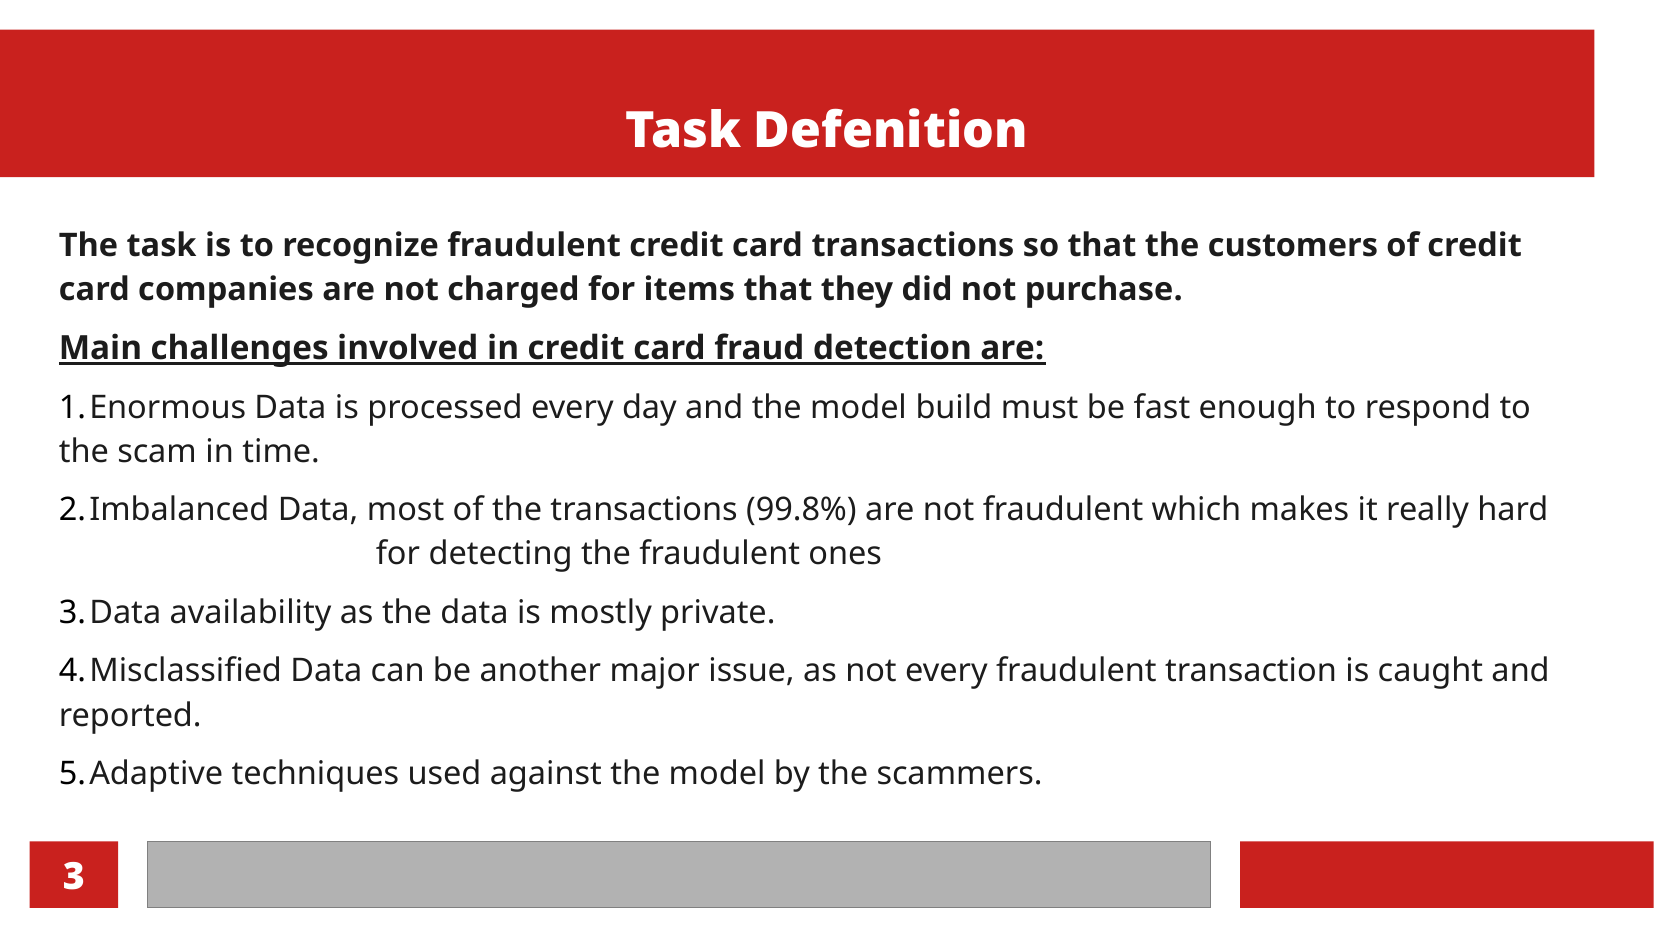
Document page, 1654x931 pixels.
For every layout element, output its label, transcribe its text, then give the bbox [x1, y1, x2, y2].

title Task Defenition [59, 44, 1595, 163]
list The task is to recognize fraudulent credit card transactions so that the customers of credit card companies are not charged for items that they did not purchase. Main challenges involved in credit card fraud detection are: Enormous Data is processed every day and the model build must be fast enough to respond to the scam in time. Imbalanced Data, most of the transactions (99.8%) are not fraudulent which makes it really hard for detecting the fraudulent ones Data availability as the data is mostly private. Misclassified Data can be another major issue, as not every fraudulent transaction is caught and reported. Adaptive techniques used against the model by the scammers. [59, 221, 1565, 798]
